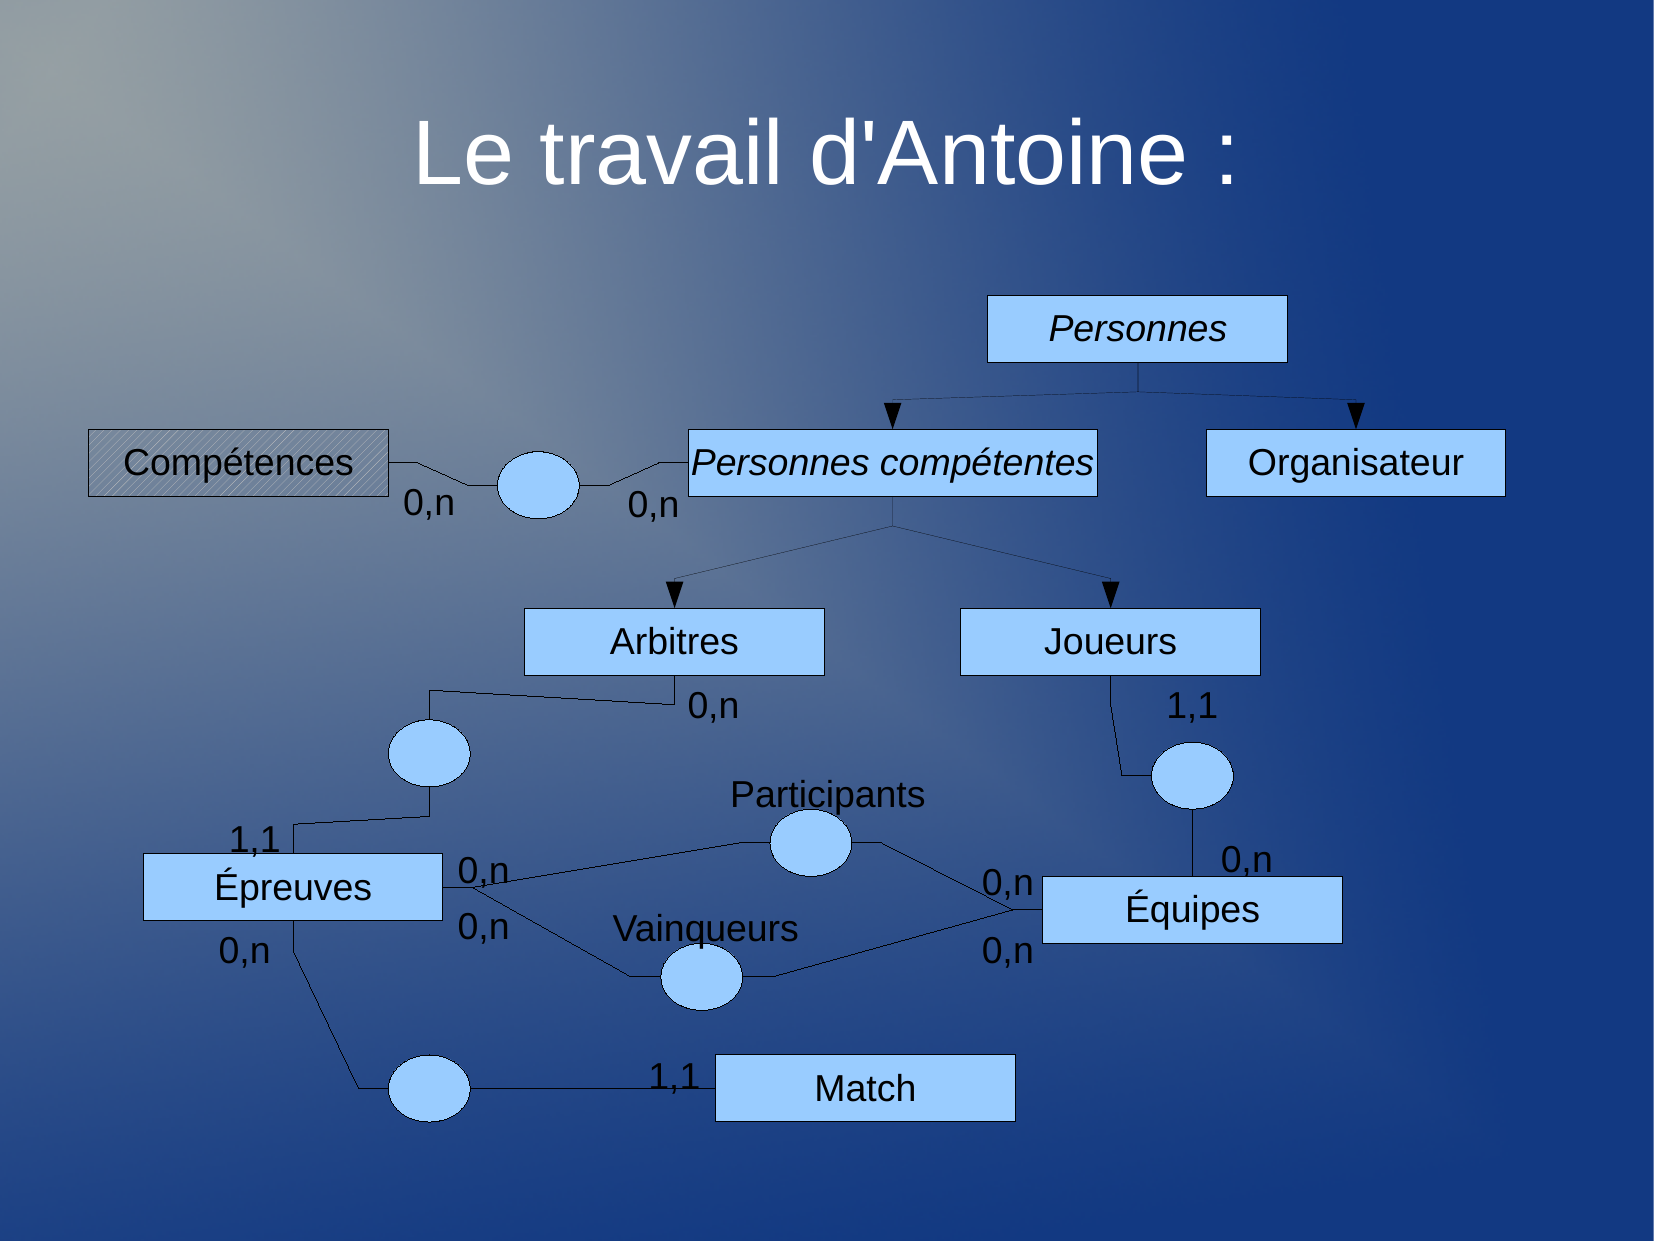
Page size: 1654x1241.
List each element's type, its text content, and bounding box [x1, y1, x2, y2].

text_box 0,n [442, 900, 529, 956]
text_box 0,n [204, 922, 290, 980]
text_box [660, 958, 743, 1011]
text_box [1151, 742, 1234, 810]
text_box 0,n [442, 842, 529, 900]
text_box 1,1 [214, 810, 300, 868]
text_box 0,n [388, 474, 474, 531]
text_box Match [715, 1054, 1016, 1122]
text_box Équipes [1042, 876, 1343, 944]
text_box 0,n [967, 853, 1053, 911]
title Le travail d'Antoine : [82, 49, 1571, 257]
text_box Personnes [987, 295, 1288, 363]
text_box 0,n [672, 676, 759, 734]
text_box Joueurs [960, 608, 1261, 676]
text_box Organisateur [1206, 429, 1506, 497]
text_box Vainqueurs [597, 900, 824, 958]
picture [0, 0, 1654, 1241]
text_box 1,1 [633, 1047, 719, 1105]
text_box Arbitres [524, 608, 825, 676]
text_box 1,1 [1151, 676, 1237, 734]
text_box [388, 719, 471, 787]
text_box [388, 1054, 471, 1123]
text_box 0,n [1206, 831, 1292, 889]
text_box [497, 451, 580, 519]
text_box Personnes compétentes [688, 429, 1098, 497]
text_box Épreuves [143, 853, 442, 921]
text_box 0,n [967, 922, 1053, 980]
text_box [769, 824, 852, 877]
text_box 0,n [612, 475, 699, 533]
text_box Participants [715, 766, 951, 824]
text_box Compétences [88, 429, 389, 497]
